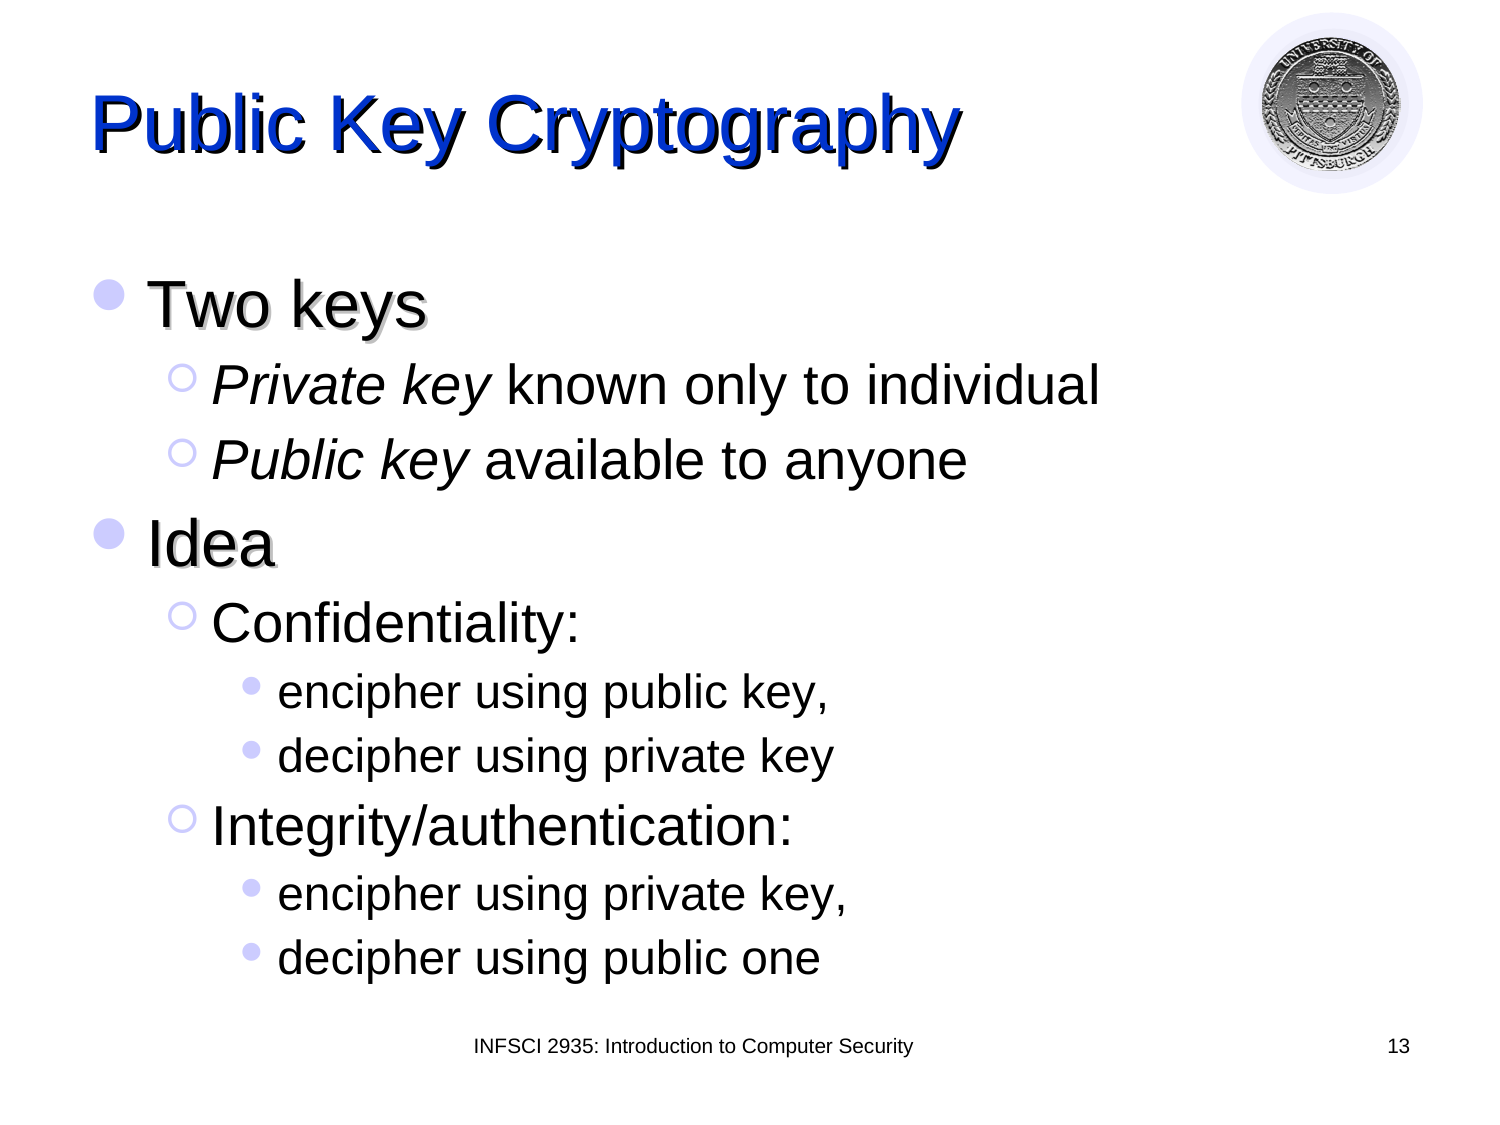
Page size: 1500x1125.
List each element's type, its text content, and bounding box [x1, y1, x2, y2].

title Public Key Cryptography [75, 24, 1426, 213]
list Two keys Private key known only to individual Public key available to anyone Idea Confidentiality: encipher using public key, decipher using private key Integrity/authentication: encipher using private key, decipher using public one [75, 262, 1426, 1006]
